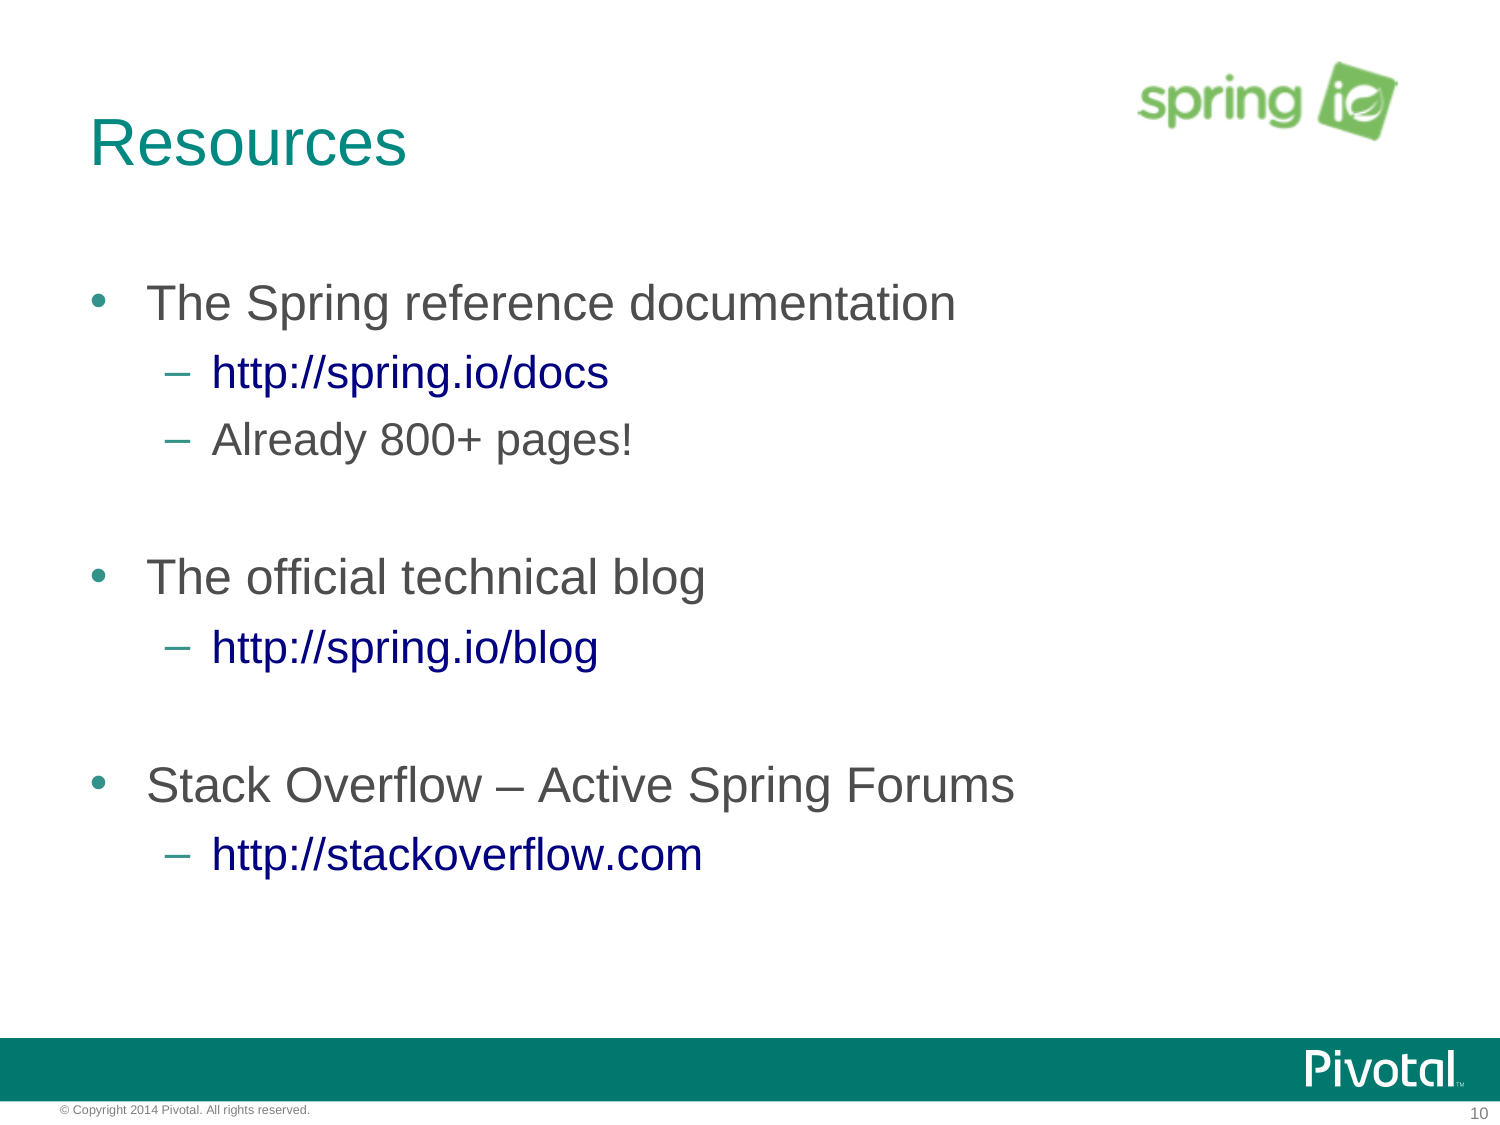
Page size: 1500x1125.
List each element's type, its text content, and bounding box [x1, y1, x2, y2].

picture [1306, 1050, 1464, 1087]
title Resources [75, 45, 1426, 233]
list The Spring reference documentation http://spring.io/docs Already 800+ pages! The official technical blog http://spring.io/blog Stack Overflow – Active Spring Forums http://stackoverflow.com [75, 262, 1426, 888]
picture [1114, 44, 1411, 159]
